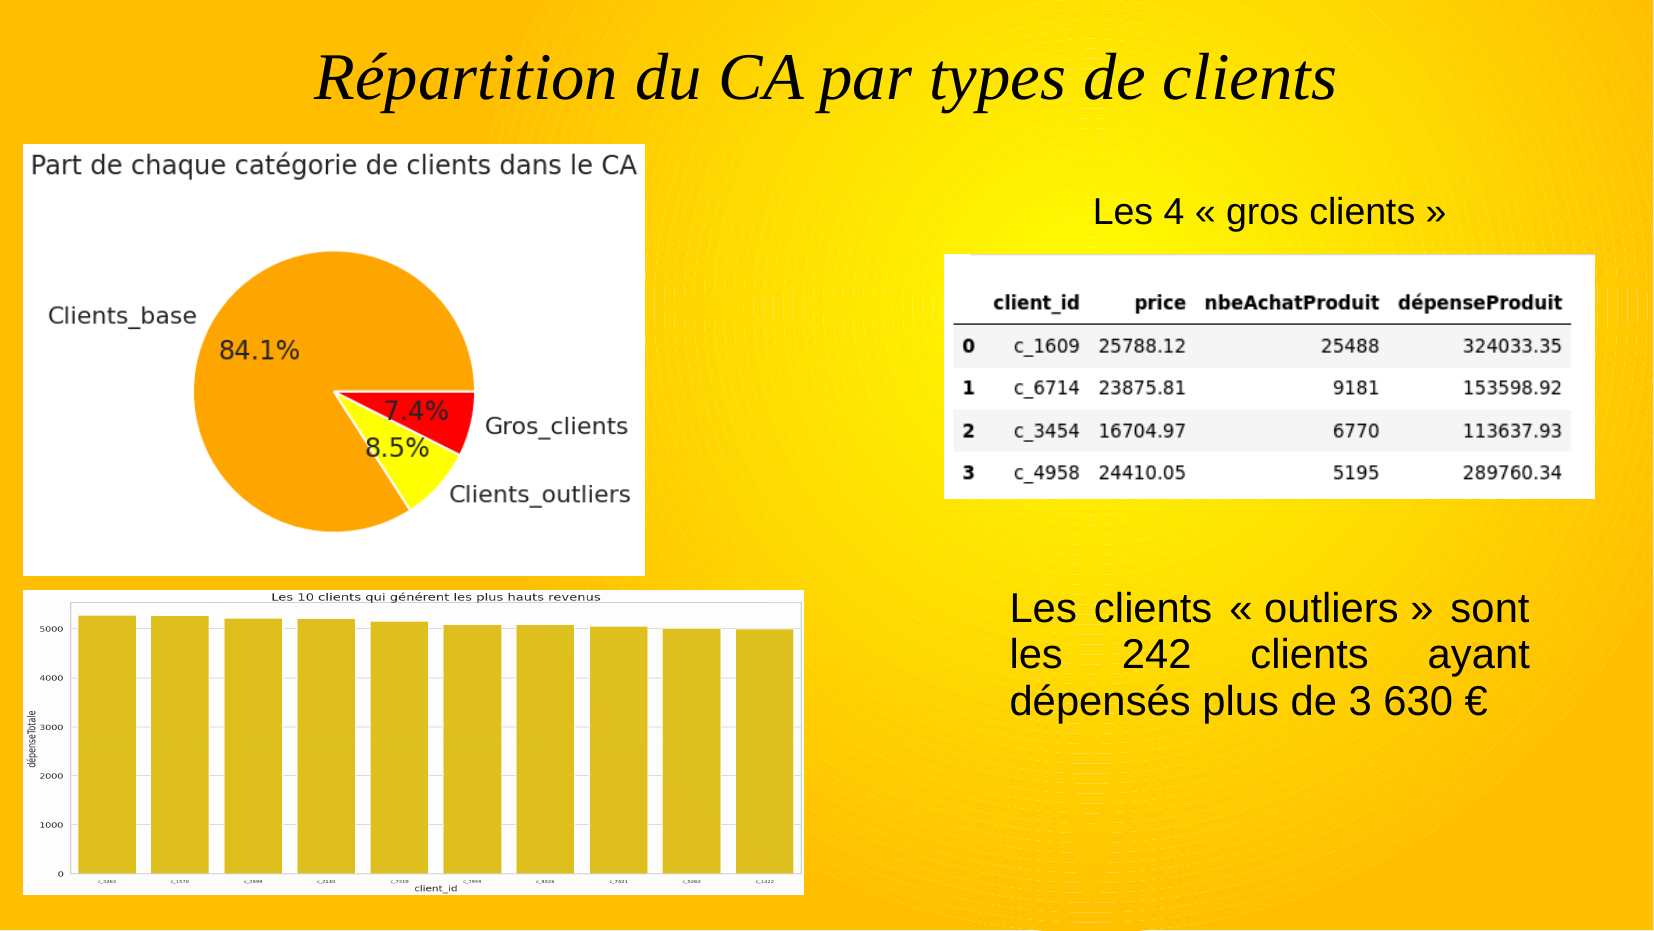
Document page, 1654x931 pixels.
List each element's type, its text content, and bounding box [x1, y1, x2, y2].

text_box Les 4 « gros clients » [944, 183, 1595, 240]
picture [23, 590, 804, 896]
list Les clients « outliers » sont les 242 clients ayant dépensés plus de 3 630 € [1009, 584, 1530, 785]
picture [944, 254, 1595, 499]
title Répartition du CA par types de clients [0, 18, 1654, 137]
picture [23, 144, 645, 576]
